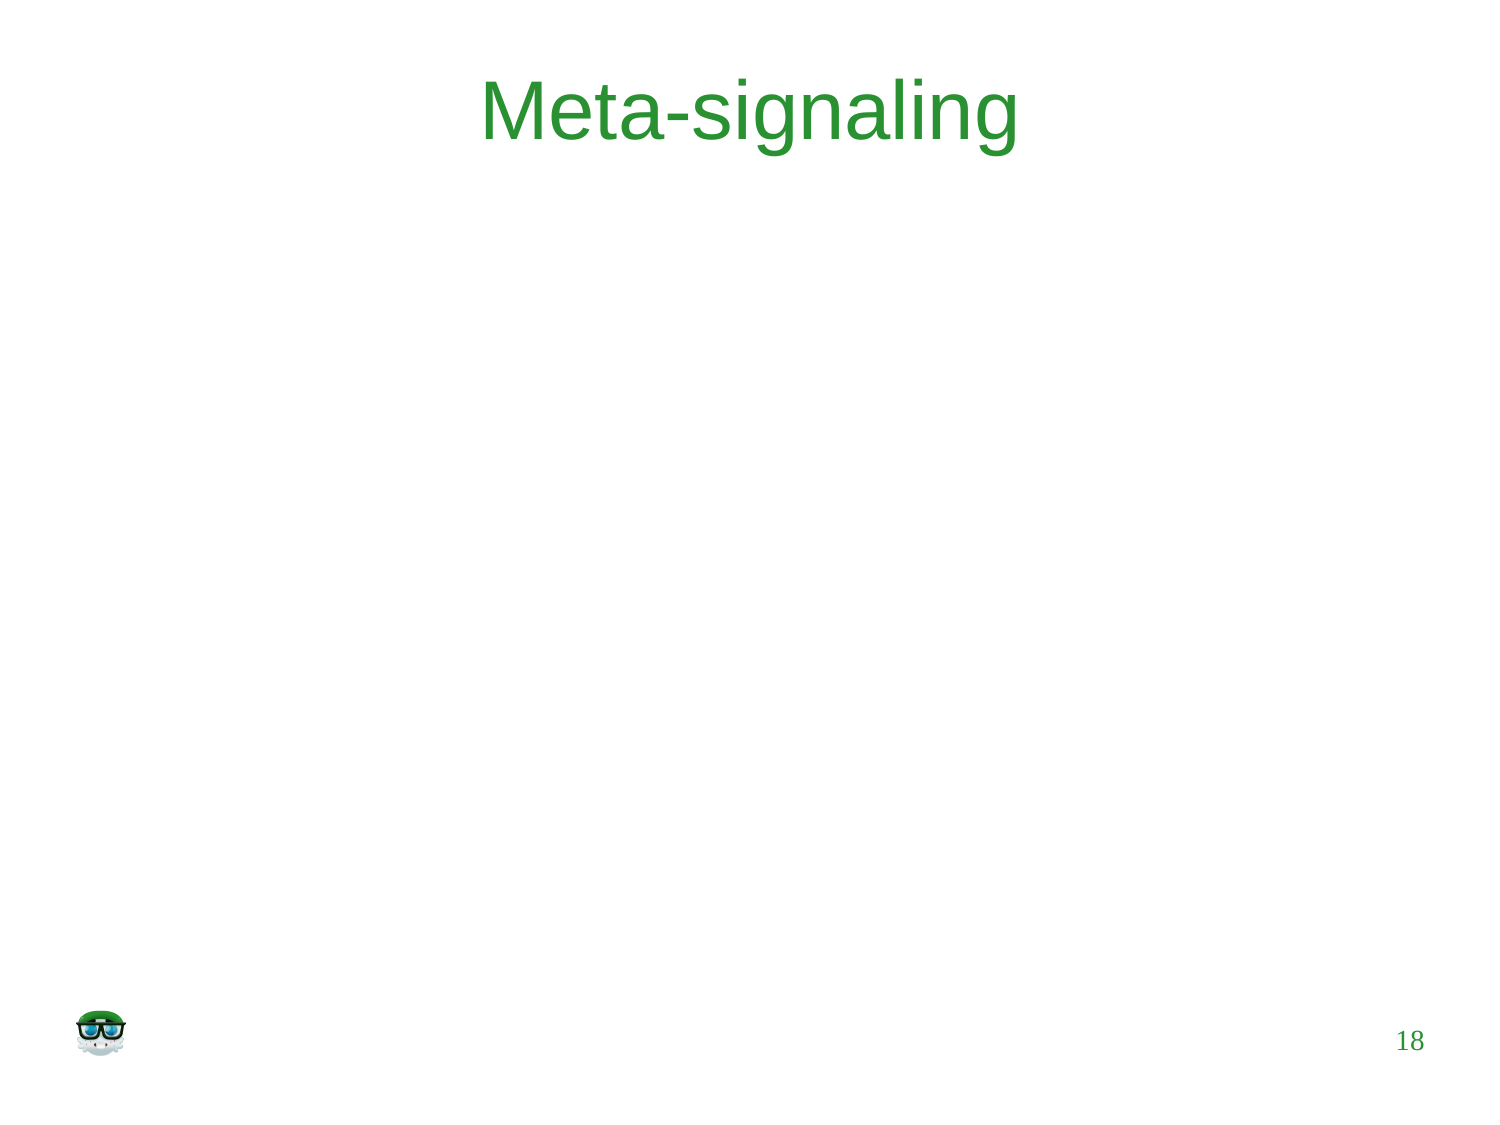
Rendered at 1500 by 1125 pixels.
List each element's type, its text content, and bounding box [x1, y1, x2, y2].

picture [75, 1008, 127, 1060]
title Meta-signaling [75, 44, 1425, 178]
